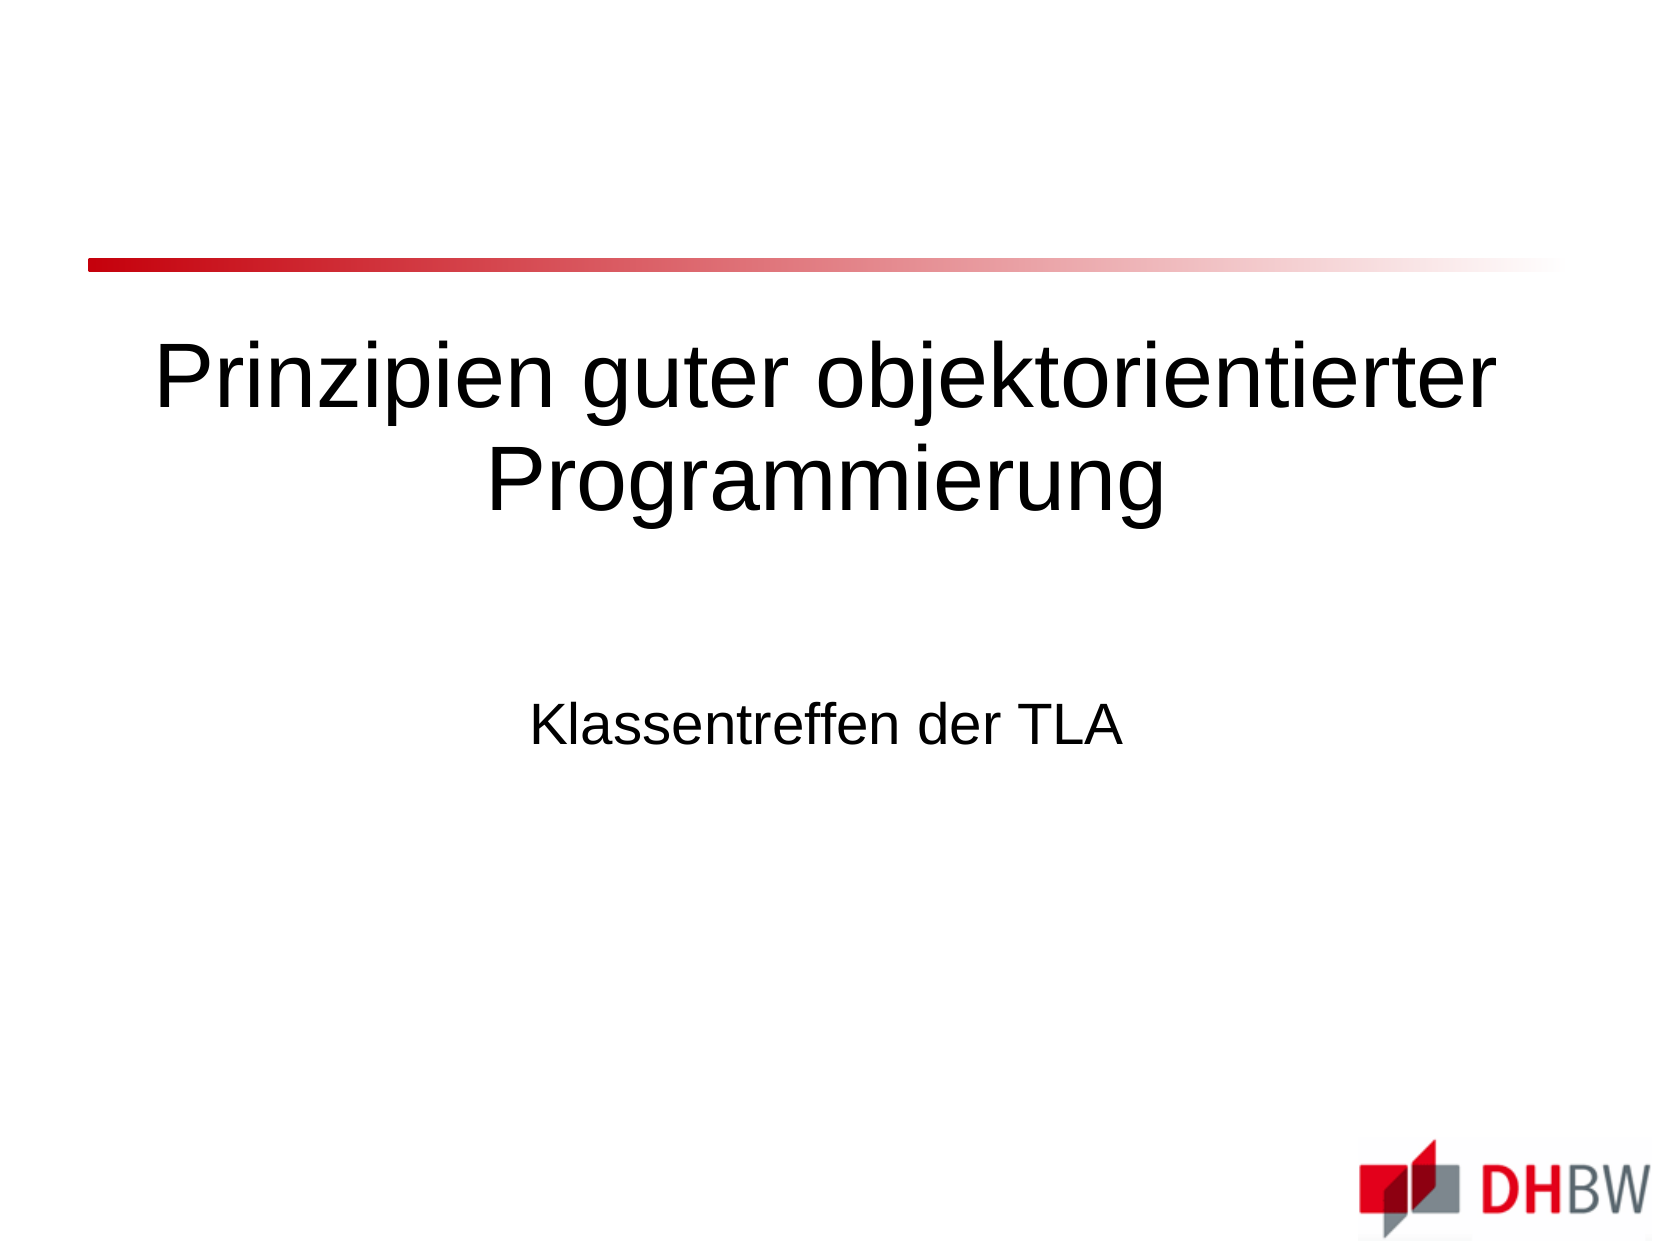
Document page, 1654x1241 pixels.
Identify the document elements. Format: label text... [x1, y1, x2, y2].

title Klassentreffen der TLA [82, 628, 1571, 821]
title Prinzipien guter objektorientierter Programmierung [82, 324, 1571, 530]
picture [1358, 1137, 1652, 1241]
